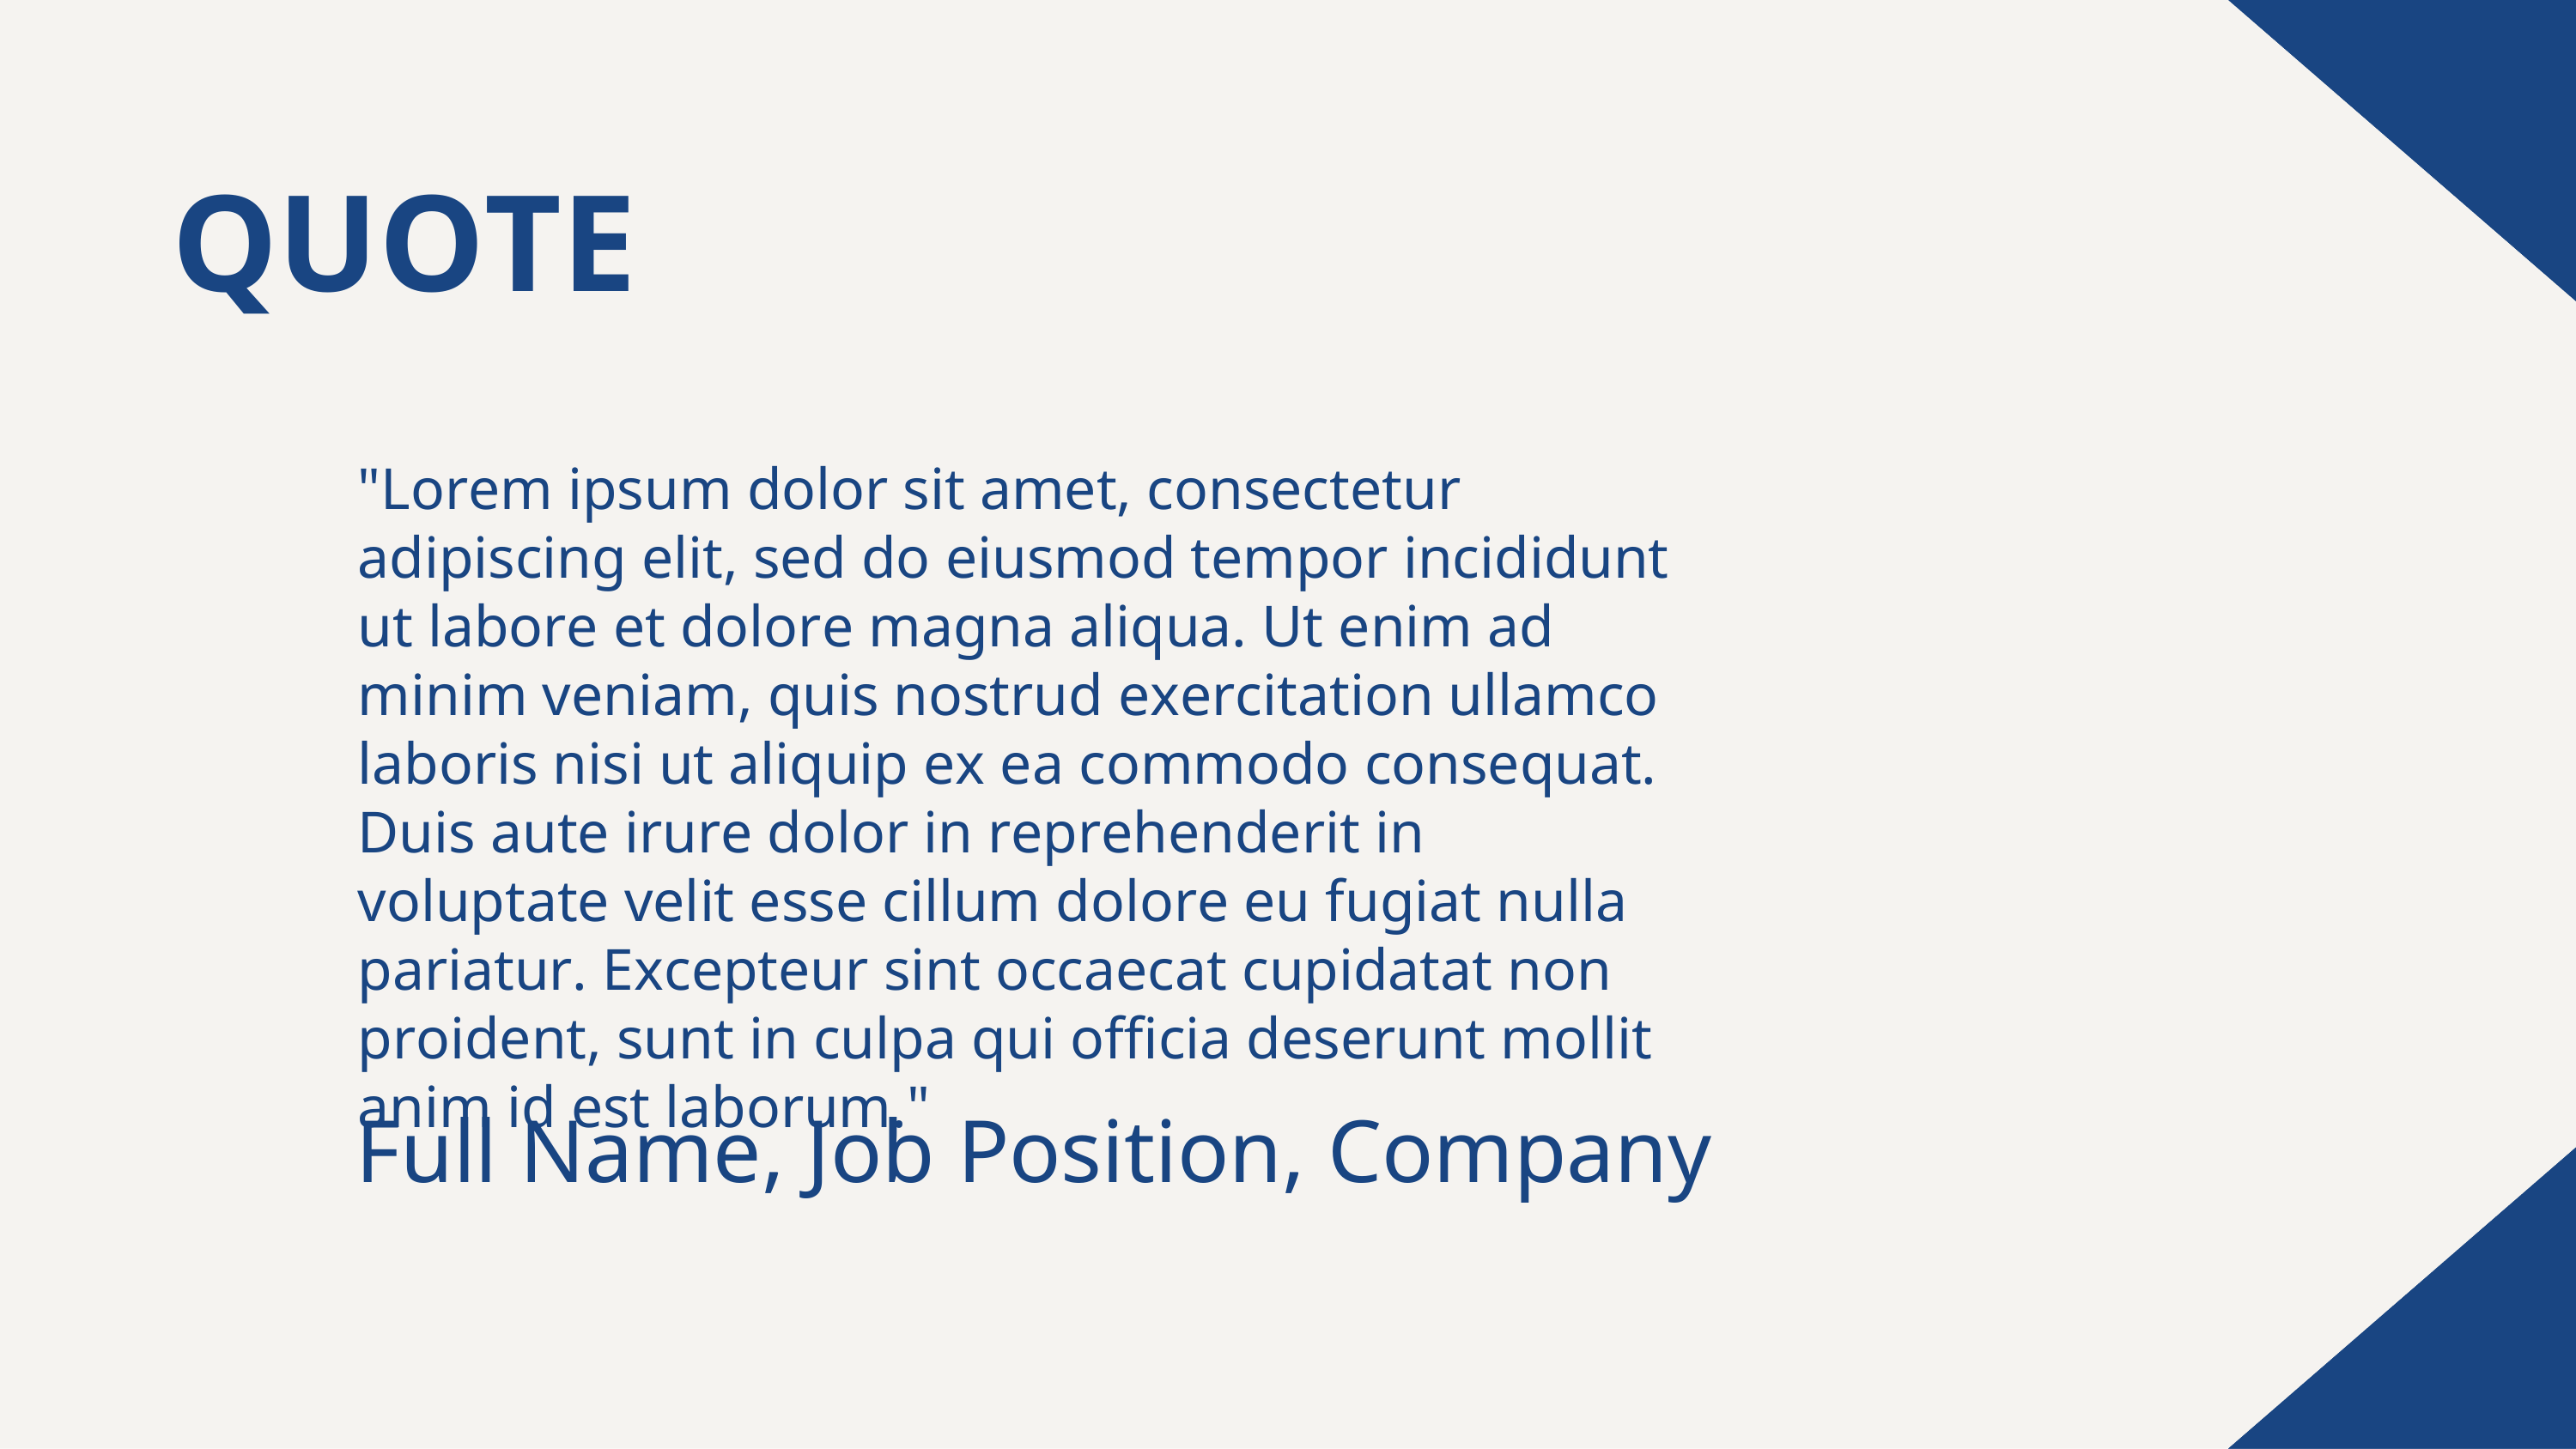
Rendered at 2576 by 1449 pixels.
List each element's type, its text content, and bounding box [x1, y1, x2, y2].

text_box [2228, 1147, 2576, 1449]
list "Lorem ipsum dolor sit amet, consectetur adipiscing elit, sed do eiusmod tempor incididunt ut labore et dolore magna aliqua. Ut enim ad minim veniam, quis nostrud exercitation ullamco laboris nisi ut aliquip ex ea commodo consequat. Duis aute irure dolor in reprehenderit in voluptate velit esse cillum dolore eu fugiat nulla pariatur. Excepteur sint occaecat cupidatat non proident, sunt in culpa qui officia deserunt mollit anim id est laborum." [354, 451, 2239, 1031]
text_box [2228, 0, 2576, 301]
text_box Full Name, Job Position, Company [354, 1094, 2190, 1256]
title QUOTE [172, 155, 1858, 319]
text_box [1084, 597, 1492, 662]
